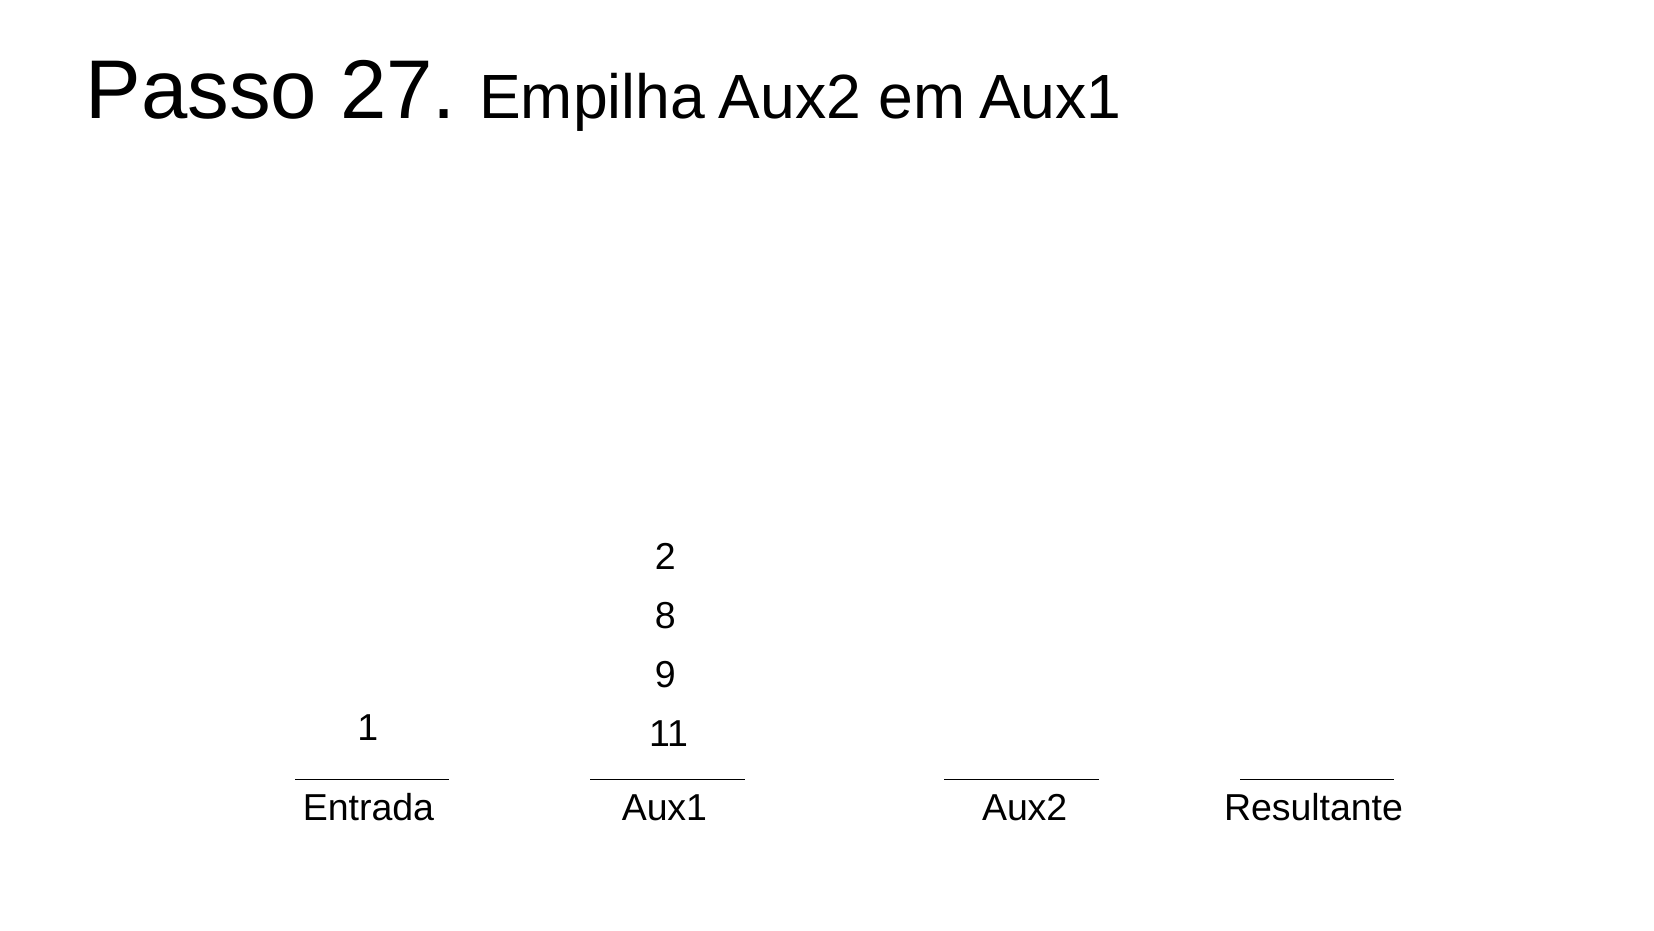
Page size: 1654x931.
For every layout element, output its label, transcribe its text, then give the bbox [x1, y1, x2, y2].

text_box Entrada [288, 779, 449, 837]
text_box Aux1 [607, 780, 723, 837]
text_box Aux2 [967, 780, 1083, 837]
text_box Passo 27. Empilha Aux2 em Aux1 [70, 35, 1583, 353]
text_box 11 [634, 705, 703, 762]
text_box 9 [640, 645, 709, 703]
text_box Resultante [1209, 779, 1418, 837]
text_box 8 [640, 586, 709, 644]
text_box 2 [640, 527, 709, 585]
text_box 1 [342, 699, 393, 756]
